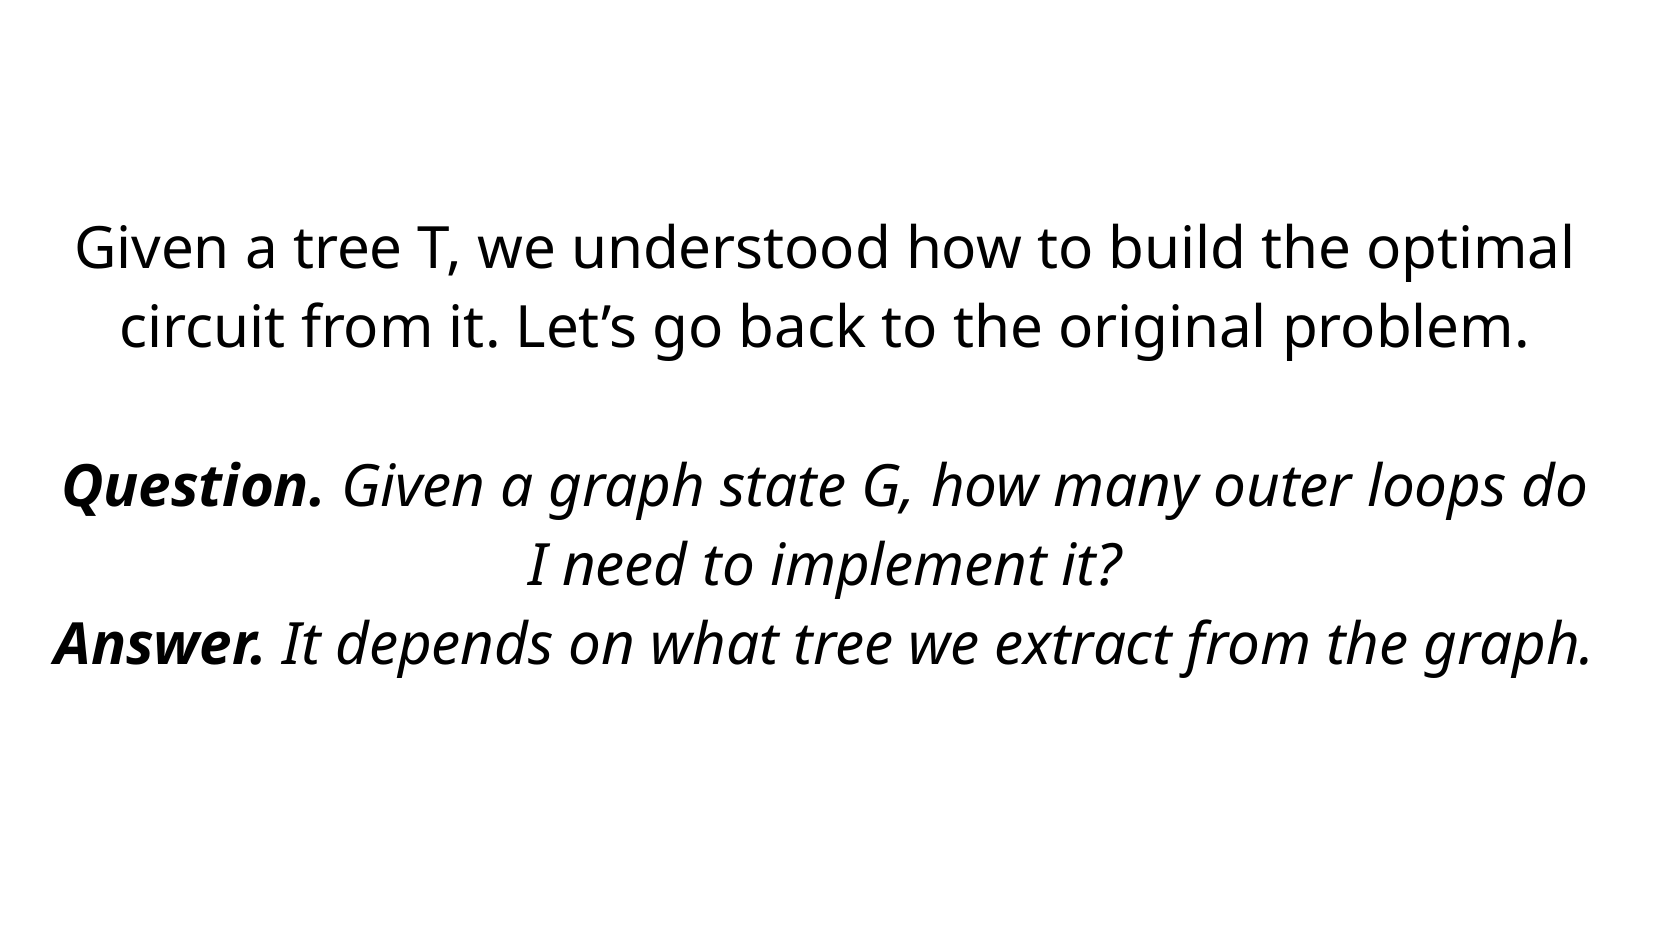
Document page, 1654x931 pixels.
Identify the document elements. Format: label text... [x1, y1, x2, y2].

text_box Given a tree T, we understood how to build the optimal circuit from it. Let’s go back to the original problem. Question. Given a graph state G, how many outer loops do I need to implement it? Answer. It depends on what tree we extract from the graph. [37, 198, 1613, 676]
